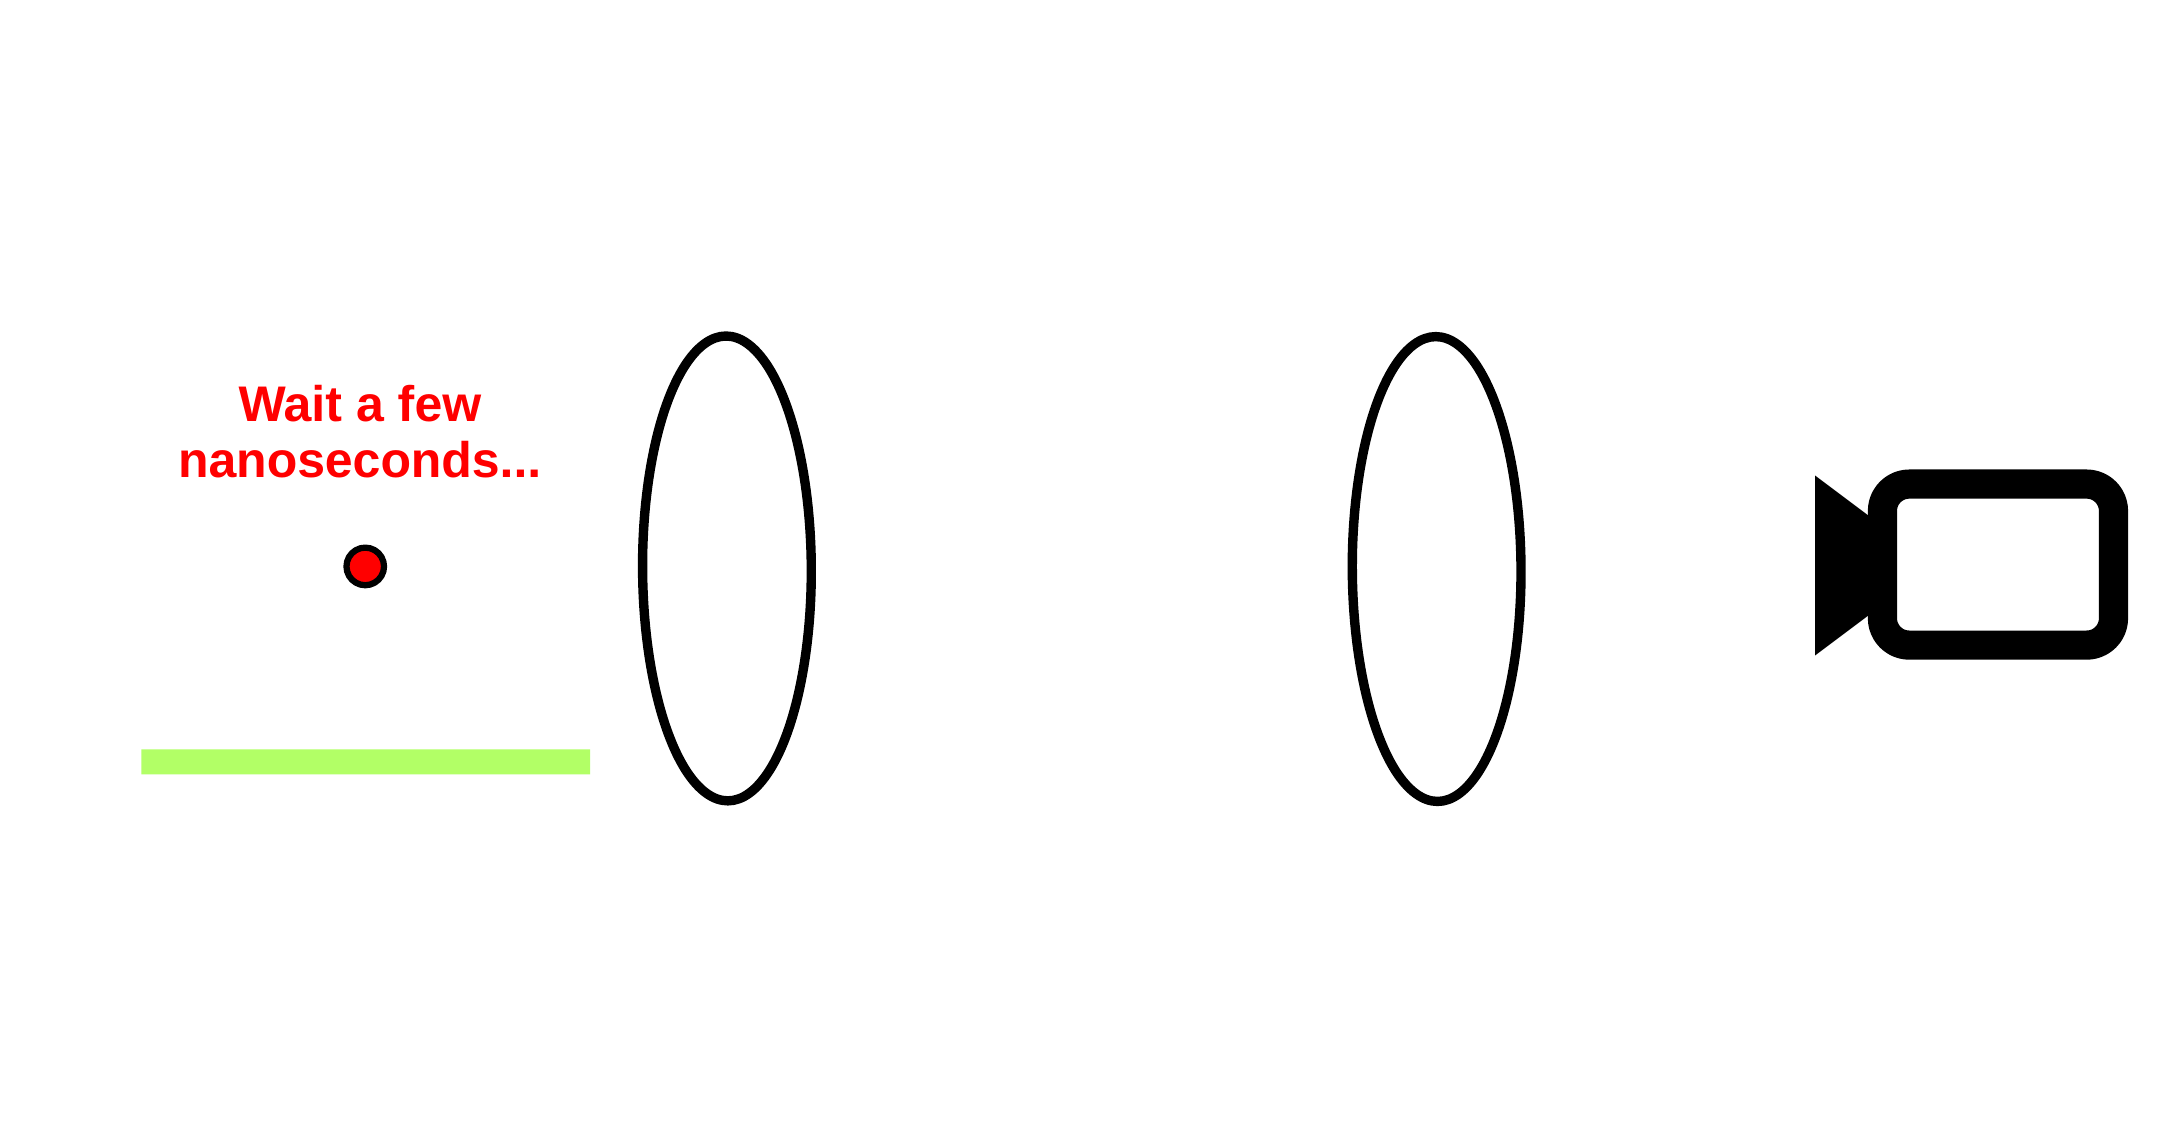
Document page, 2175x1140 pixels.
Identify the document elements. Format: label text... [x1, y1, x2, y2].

text_box [1882, 484, 2114, 646]
text_box Wait a few nanoseconds... [150, 368, 571, 496]
text_box [346, 547, 385, 586]
text_box [1815, 475, 1876, 656]
text_box [642, 336, 812, 801]
text_box [1352, 336, 1522, 802]
